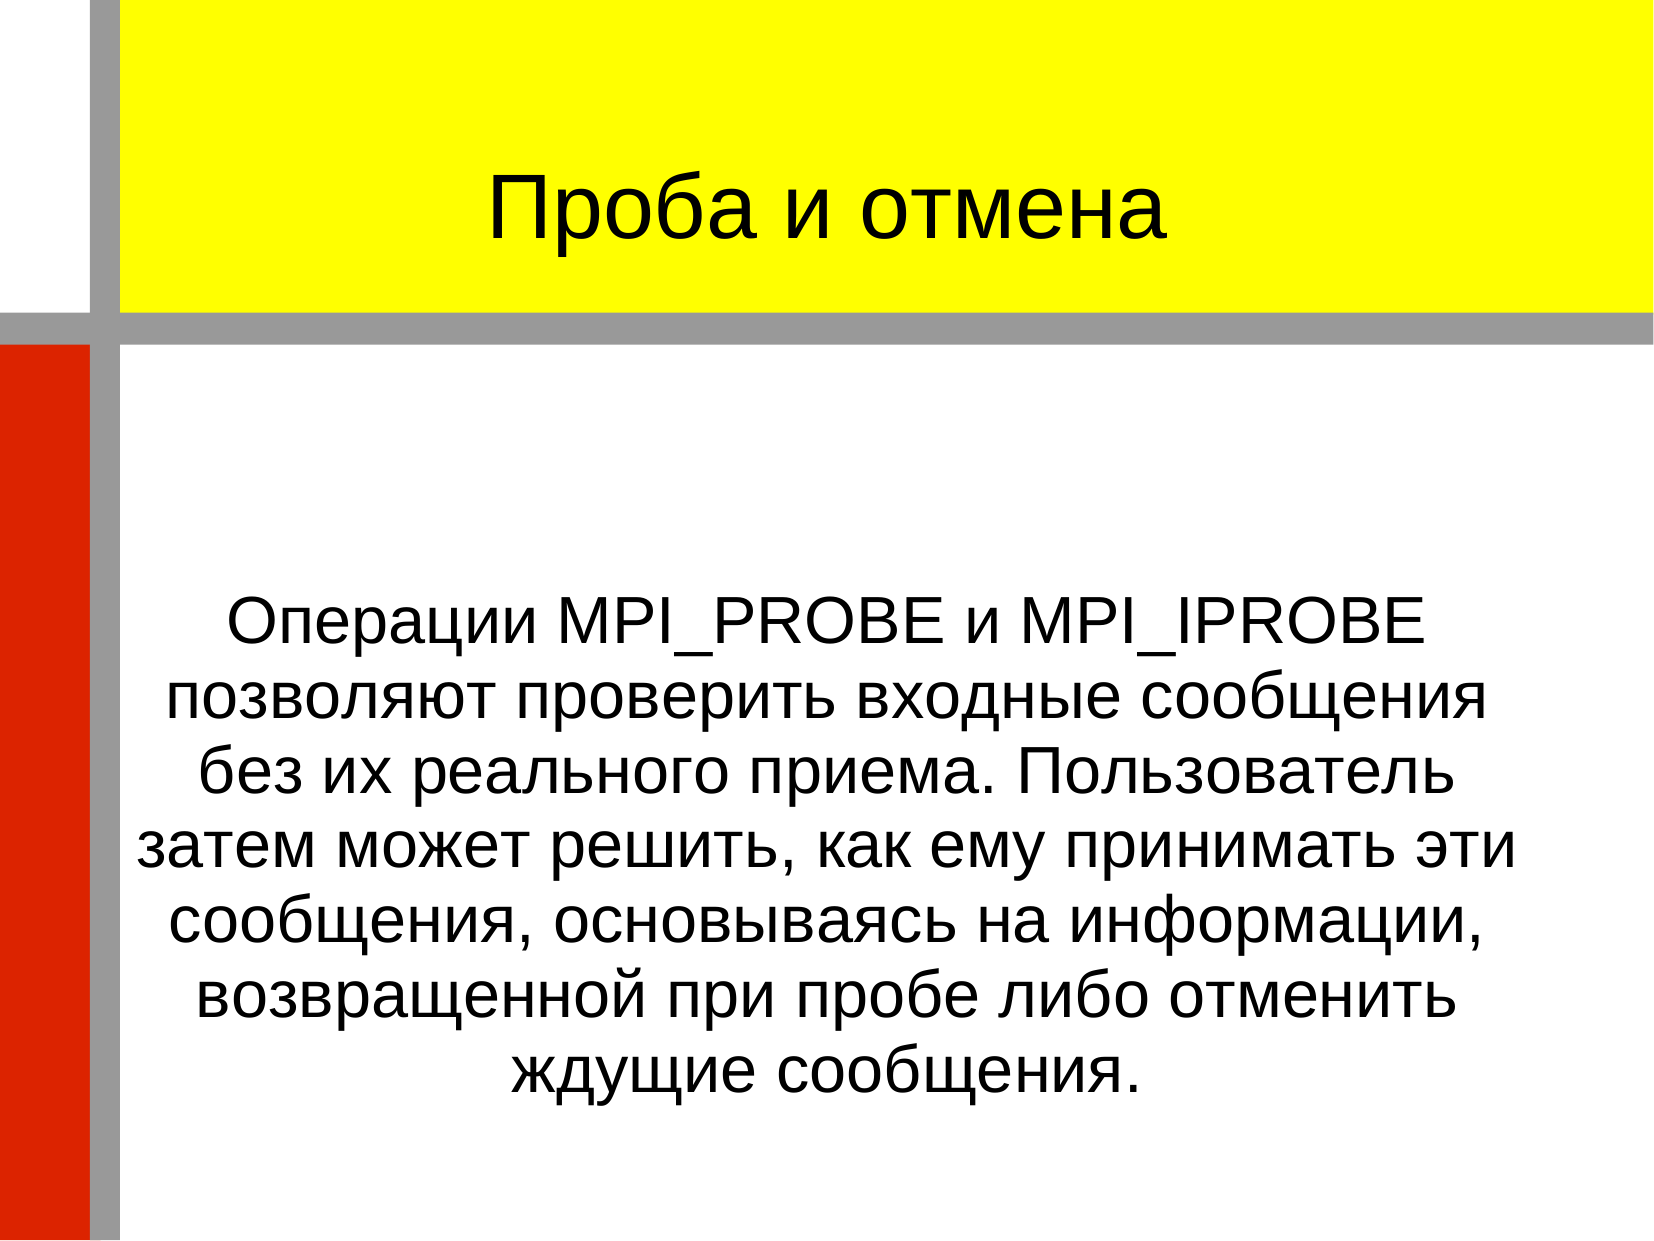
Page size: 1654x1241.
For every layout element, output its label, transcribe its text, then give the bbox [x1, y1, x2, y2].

subtitle Операции MPI_PROBE и MPI_IPROBE позволяют проверить входные сообщения без их реального приема. Пользователь затем может решить, как ему принимать эти сообщения, основываясь на информации, возвращенной при пробе либо отменить ждущие сообщения. [121, 391, 1534, 1241]
title Проба и отмена [121, 102, 1534, 311]
